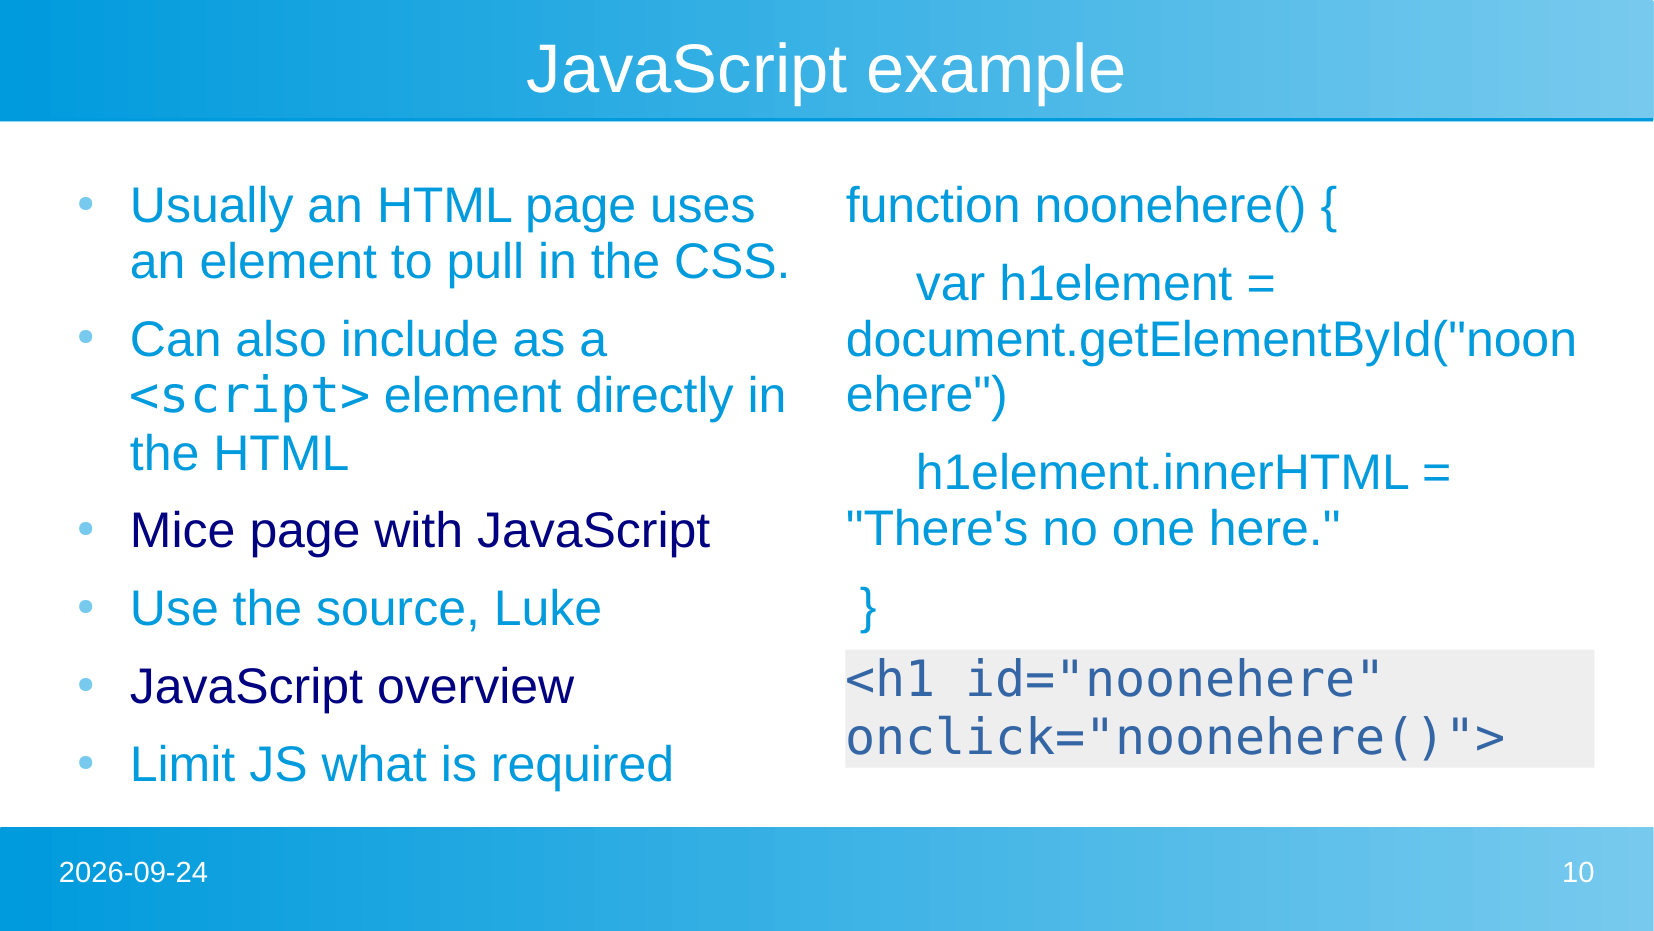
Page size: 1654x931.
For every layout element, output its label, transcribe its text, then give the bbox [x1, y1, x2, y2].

list function noonehere() { var h1element = document.getElementById("noonehere") h1element.innerHTML = "There's no one here." } [845, 177, 1596, 650]
title JavaScript example [59, 29, 1595, 108]
list <h1 id="noonehere" onclick="noonehere()"> [845, 649, 1595, 768]
list Usually an HTML page uses an element to pull in the CSS. Can also include as a <script> element directly in the HTML Mice page with JavaScript Use the source, Luke JavaScript overview Limit JS what is required [59, 177, 809, 768]
